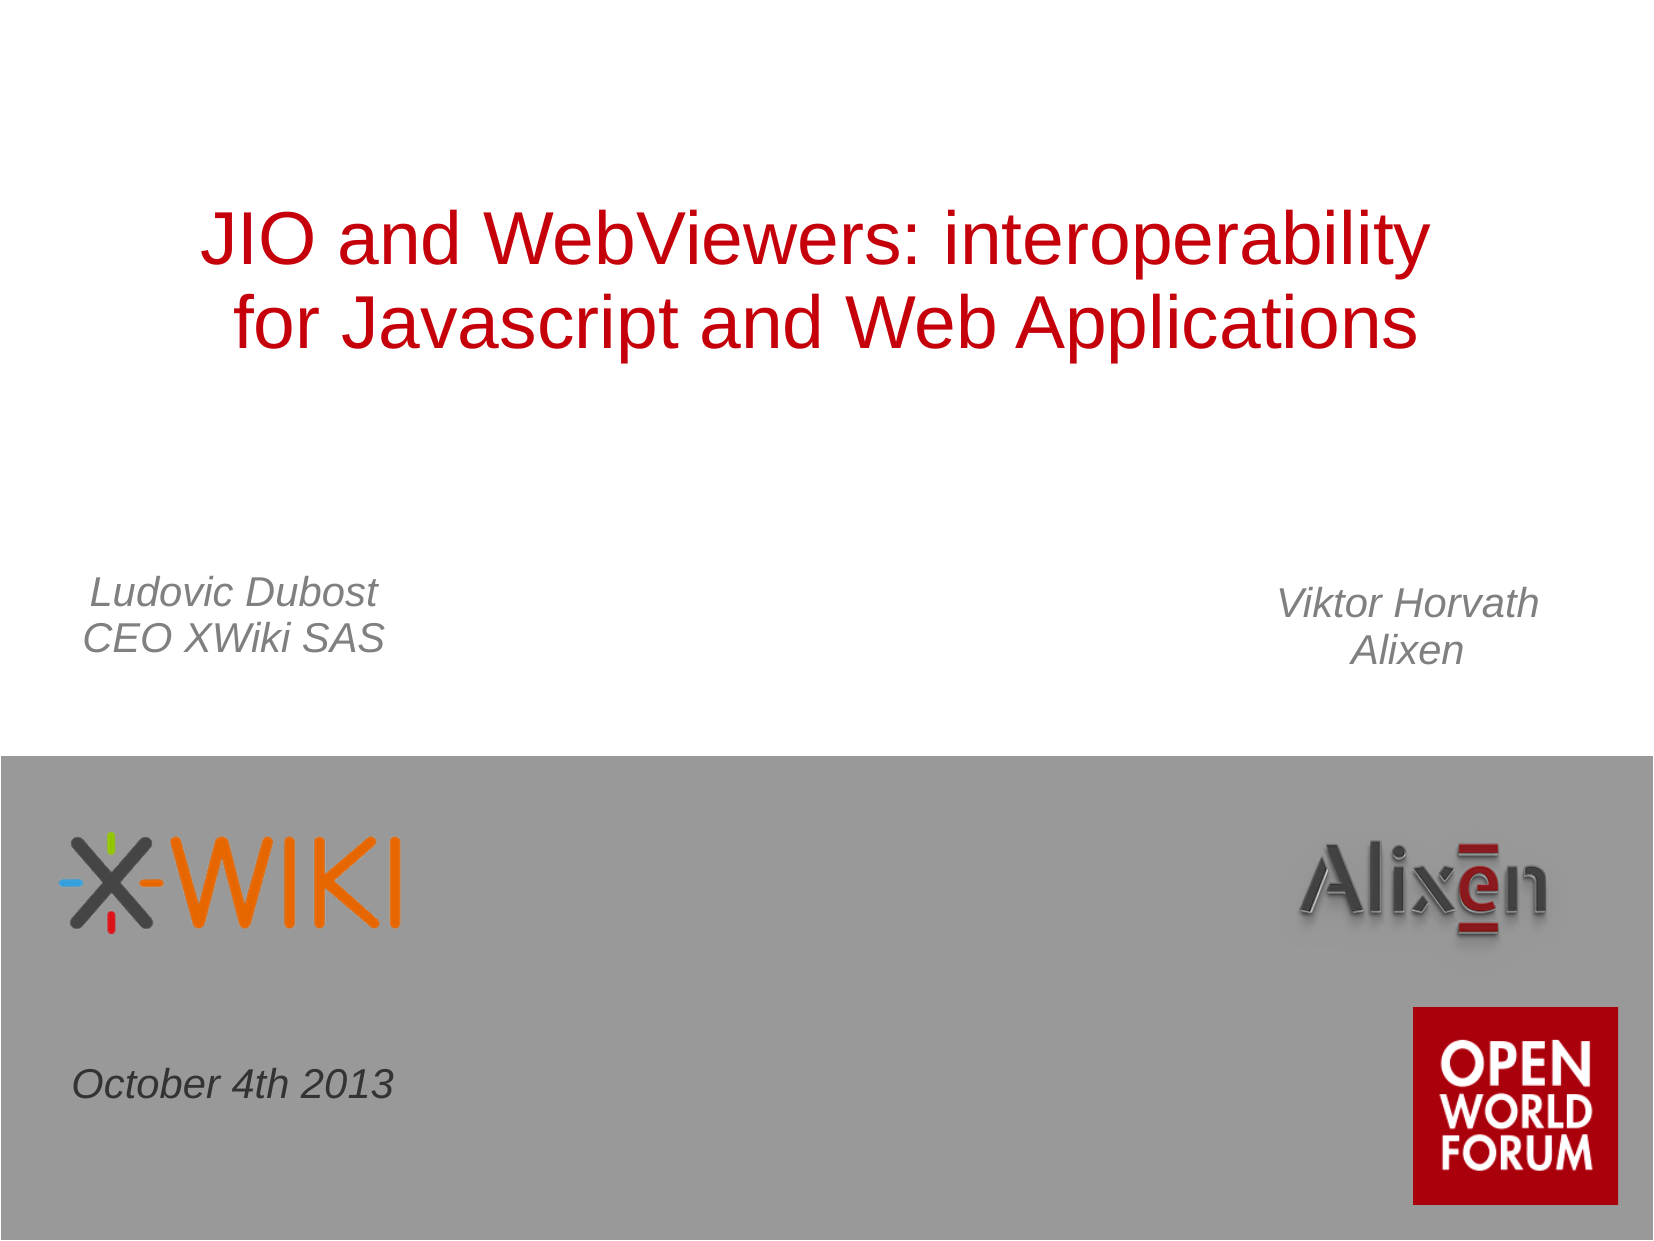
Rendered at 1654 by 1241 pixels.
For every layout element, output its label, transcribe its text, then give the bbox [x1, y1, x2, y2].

text_box [0, 755, 1654, 1241]
list Ludovic Dubost CEO XWiki SAS [0, 568, 497, 662]
picture [59, 832, 402, 934]
title JIO and WebViewers: interoperability for Javascript and Web Applications [82, 177, 1571, 385]
picture [1275, 826, 1573, 977]
list October 4th 2013 [0, 1061, 496, 1123]
picture [1413, 1007, 1619, 1205]
list Viktor Horvath Alixen [1145, 580, 1654, 674]
